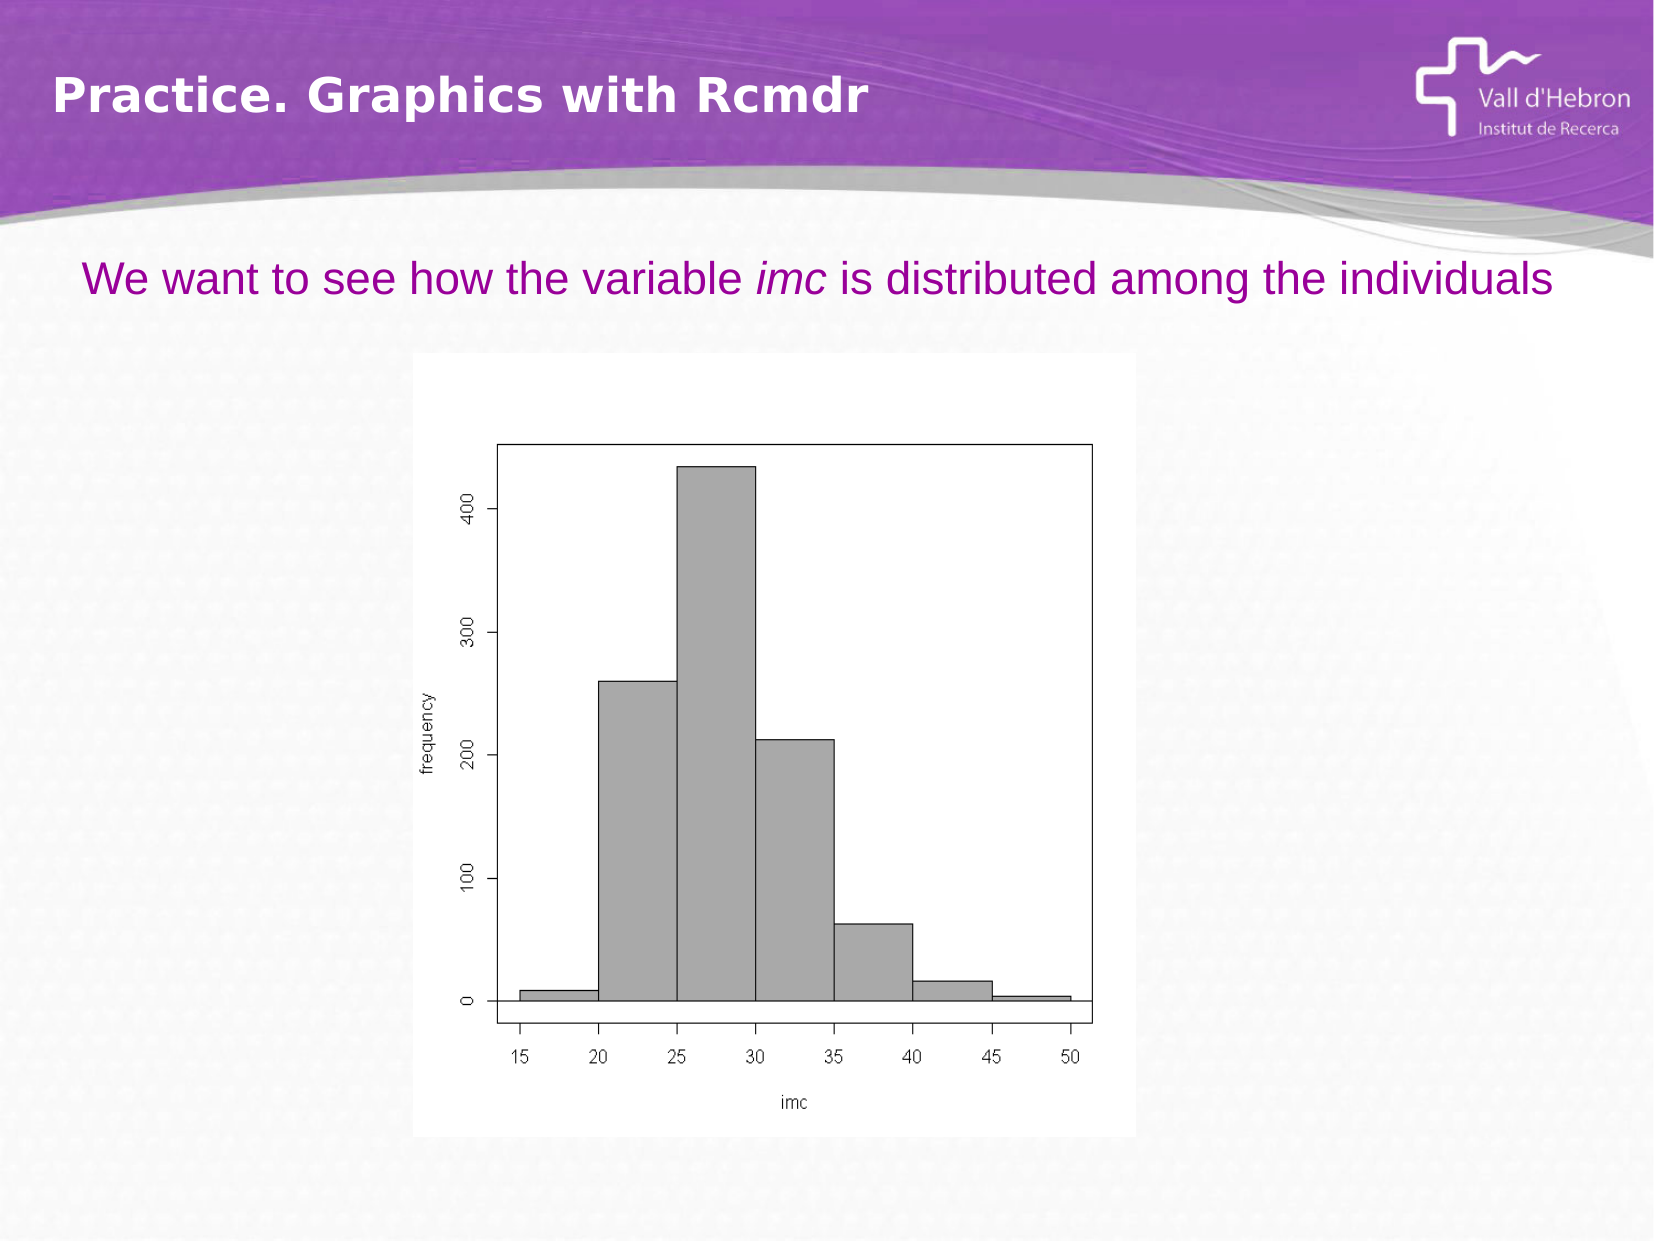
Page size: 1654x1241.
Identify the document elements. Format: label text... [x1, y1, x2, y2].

picture [0, 0, 1654, 1241]
text_box Practice. Graphics with Rcmdr [51, 67, 871, 134]
text_box We want to see how the variable imc is distributed among the individuals [66, 241, 1590, 312]
